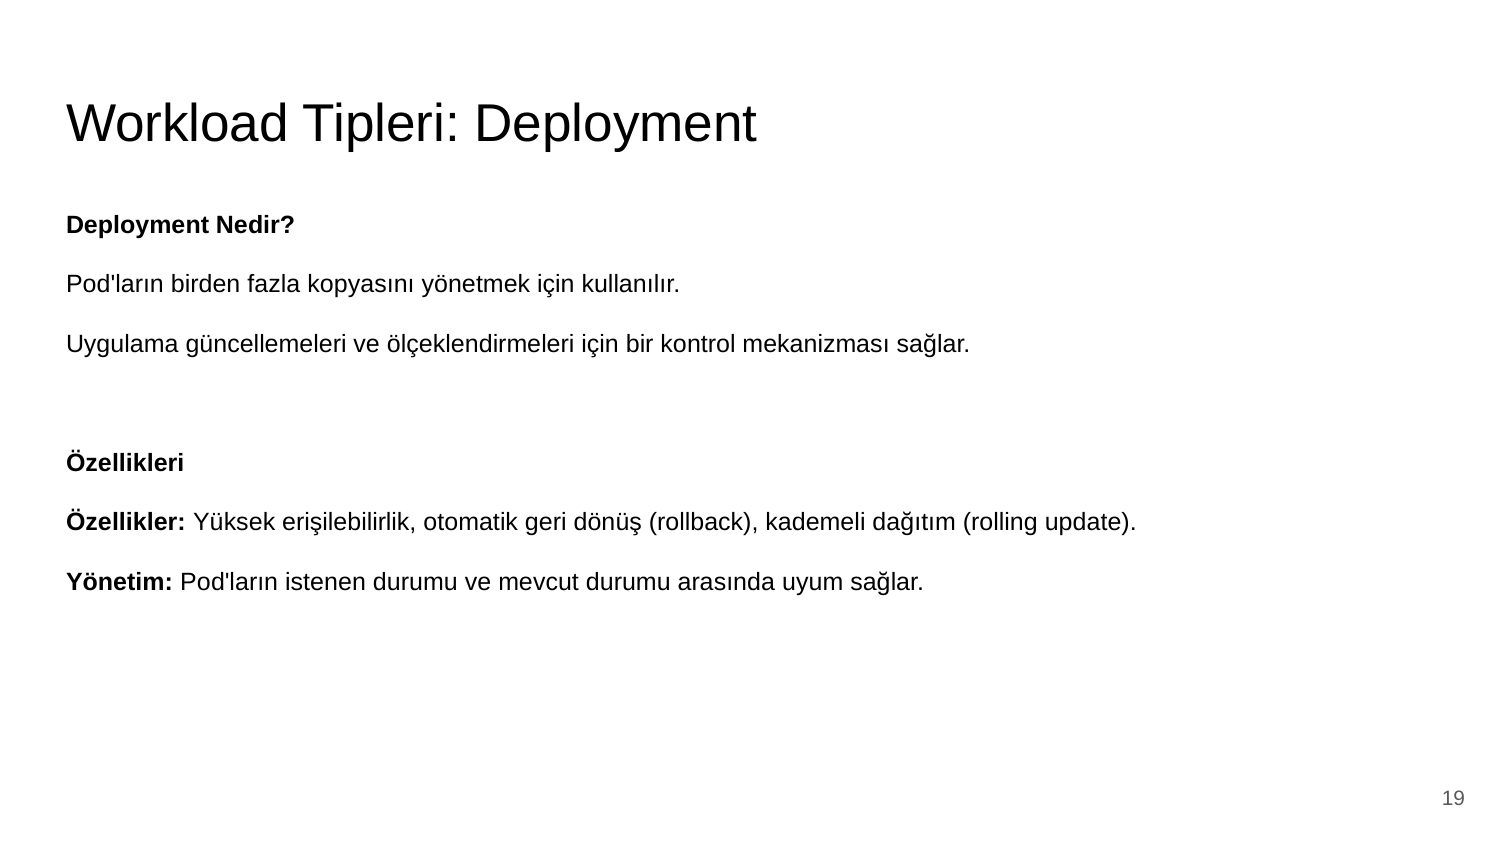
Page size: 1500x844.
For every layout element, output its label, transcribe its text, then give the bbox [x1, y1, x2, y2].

title Workload Tipleri: Deployment [51, 72, 1449, 167]
slide_number <number> [1389, 764, 1480, 830]
list Deployment Nedir? Pod'ların birden fazla kopyasını yönetmek için kullanılır. Uygulama güncellemeleri ve ölçeklendirmeleri için bir kontrol mekanizması sağlar. Özellikleri Özellikler: Yüksek erişilebilirlik, otomatik geri dönüş (rollback), kademeli dağıtım (rolling update). Yönetim: Pod'ların istenen durumu ve mevcut durumu arasında uyum sağlar. [51, 189, 1449, 750]
